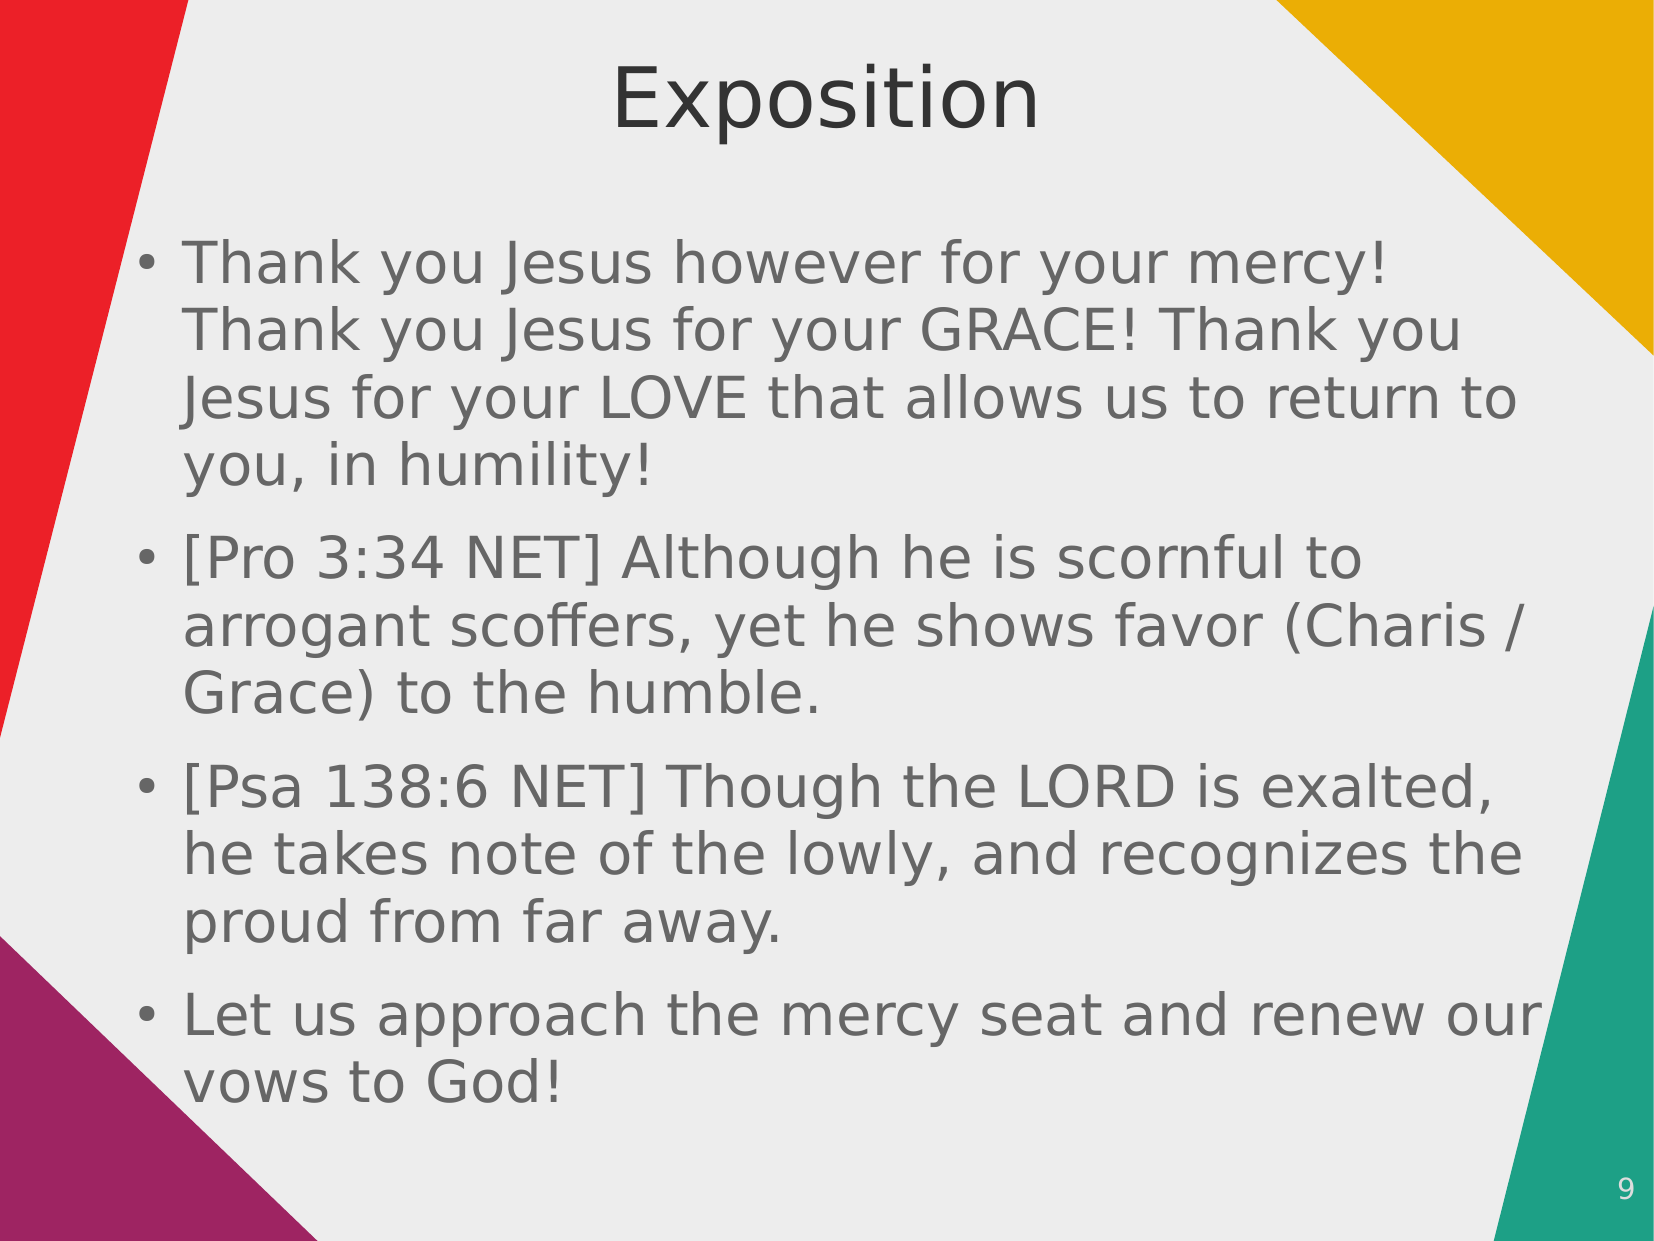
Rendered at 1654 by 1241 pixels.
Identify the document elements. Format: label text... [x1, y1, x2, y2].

title Exposition [114, 45, 1539, 152]
list Thank you Jesus however for your mercy! Thank you Jesus for your GRACE! Thank you Jesus for your LOVE that allows us to return to you, in humility! [Pro 3:34 NET] Although he is scornful to arrogant scoffers, yet he shows favor (Charis / Grace) to the humble. [Psa 138:6 NET] Though the LORD is exalted, he takes note of the lowly, and recognizes the proud from far away. Let us approach the mercy seat and renew our vows to God! [121, 229, 1546, 1126]
